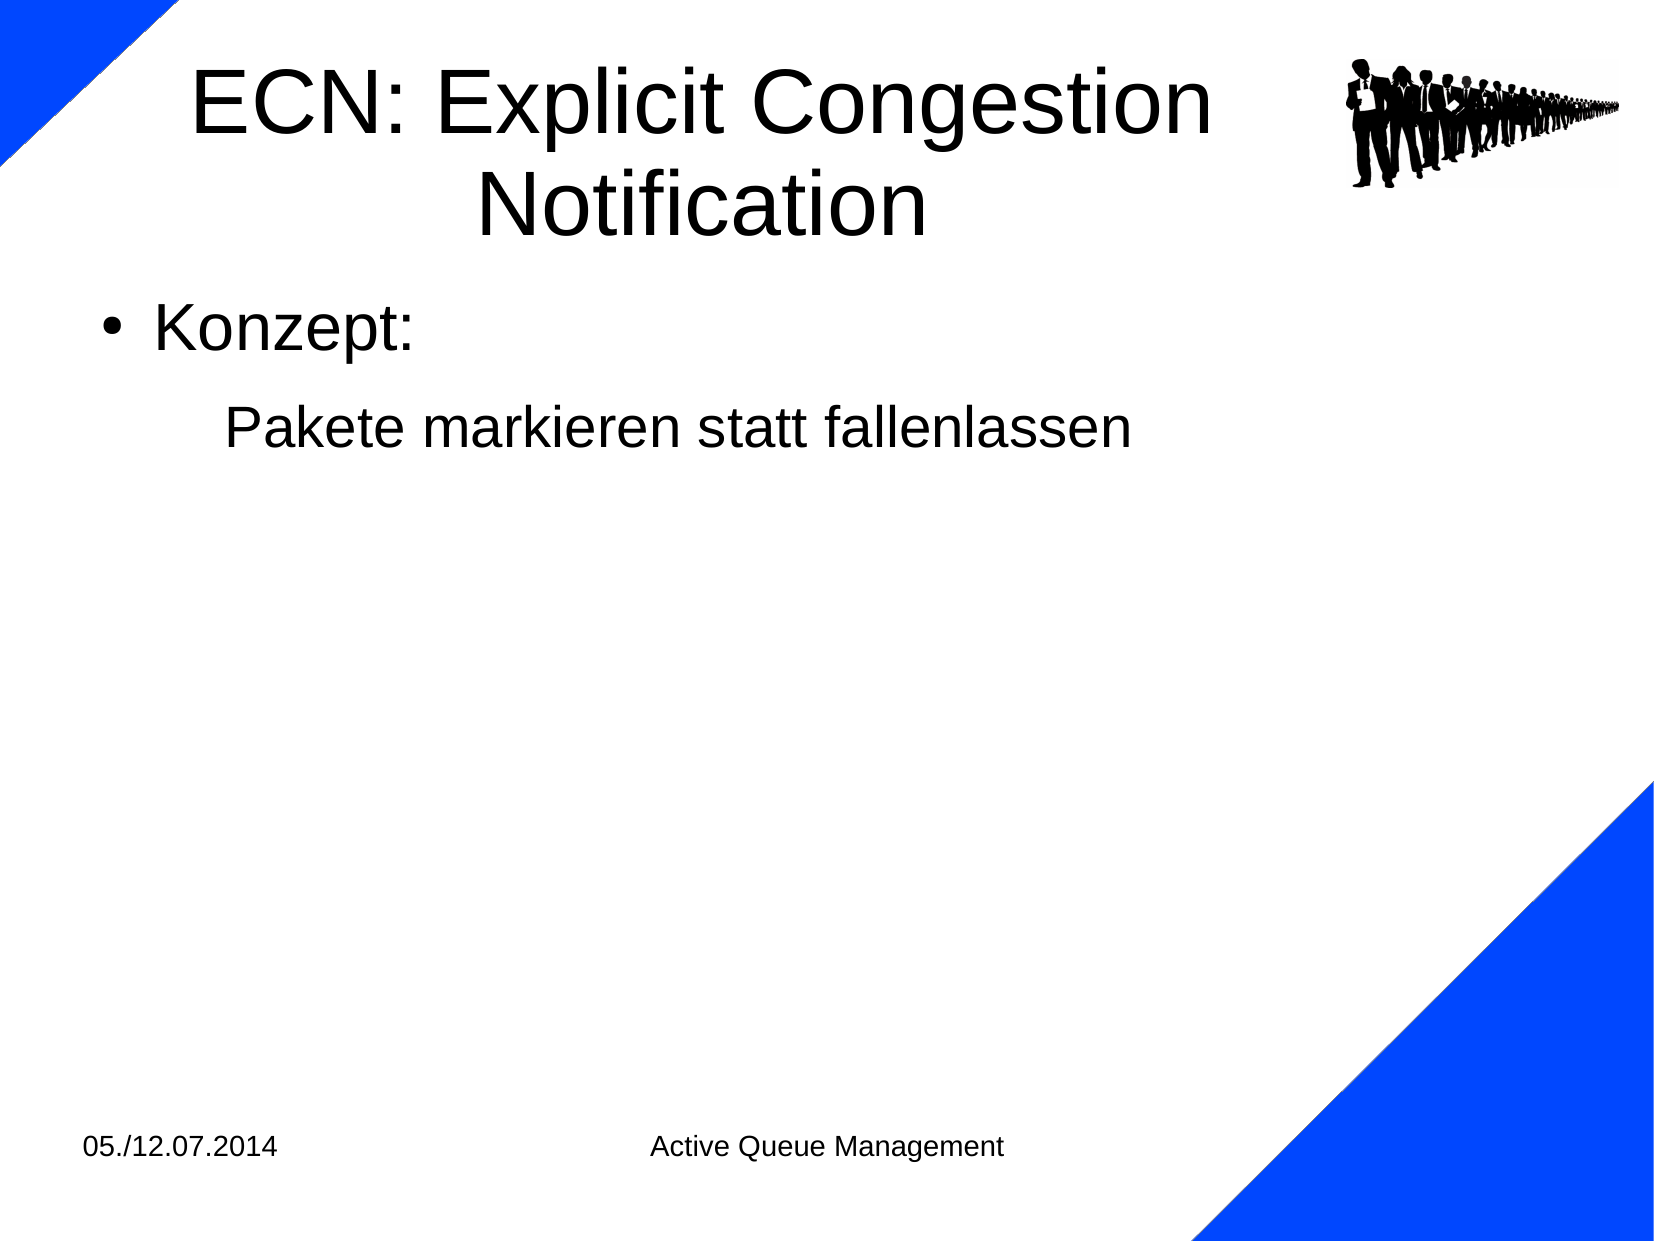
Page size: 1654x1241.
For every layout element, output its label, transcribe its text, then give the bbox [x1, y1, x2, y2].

title ECN: Explicit Congestion Notification [82, 49, 1323, 257]
list Konzept: Pakete markieren statt fallenlassen [82, 290, 1571, 1010]
picture [1346, 59, 1619, 188]
